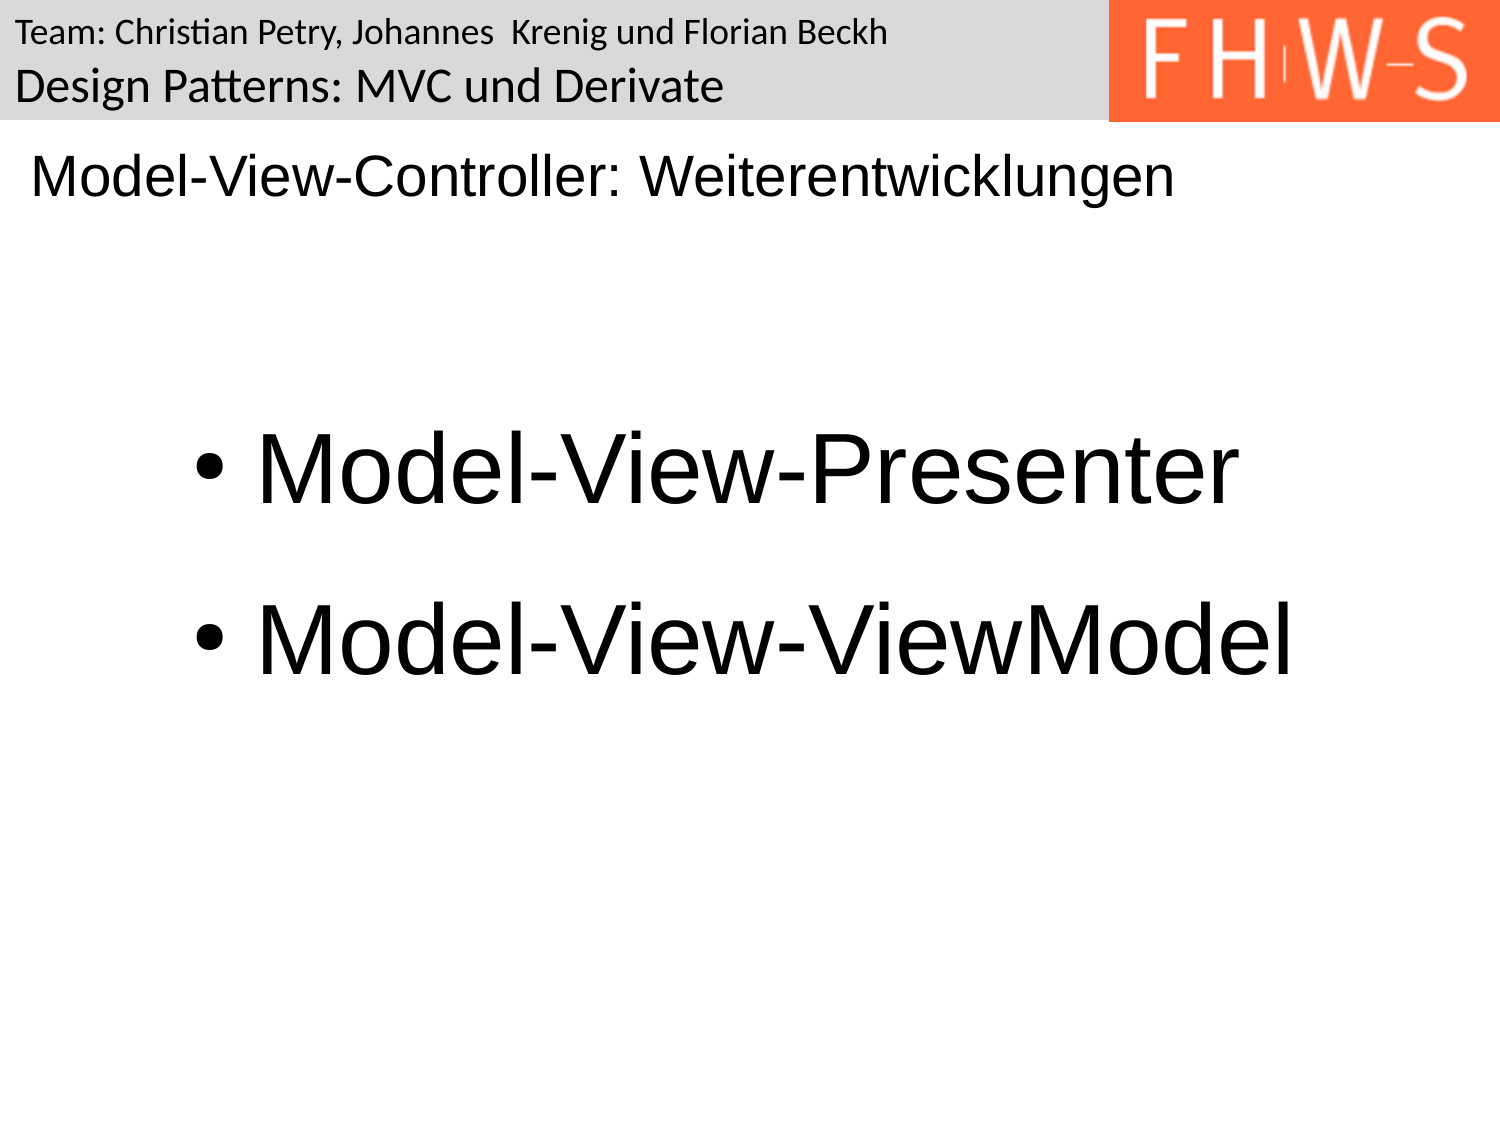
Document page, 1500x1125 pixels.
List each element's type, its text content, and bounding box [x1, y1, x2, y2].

text_box Model-View-Controller: Weiterentwicklungen [16, 141, 1441, 206]
text_box Model-View-Presenter Model-View-ViewModel [177, 405, 1359, 704]
picture [1109, 0, 1500, 122]
